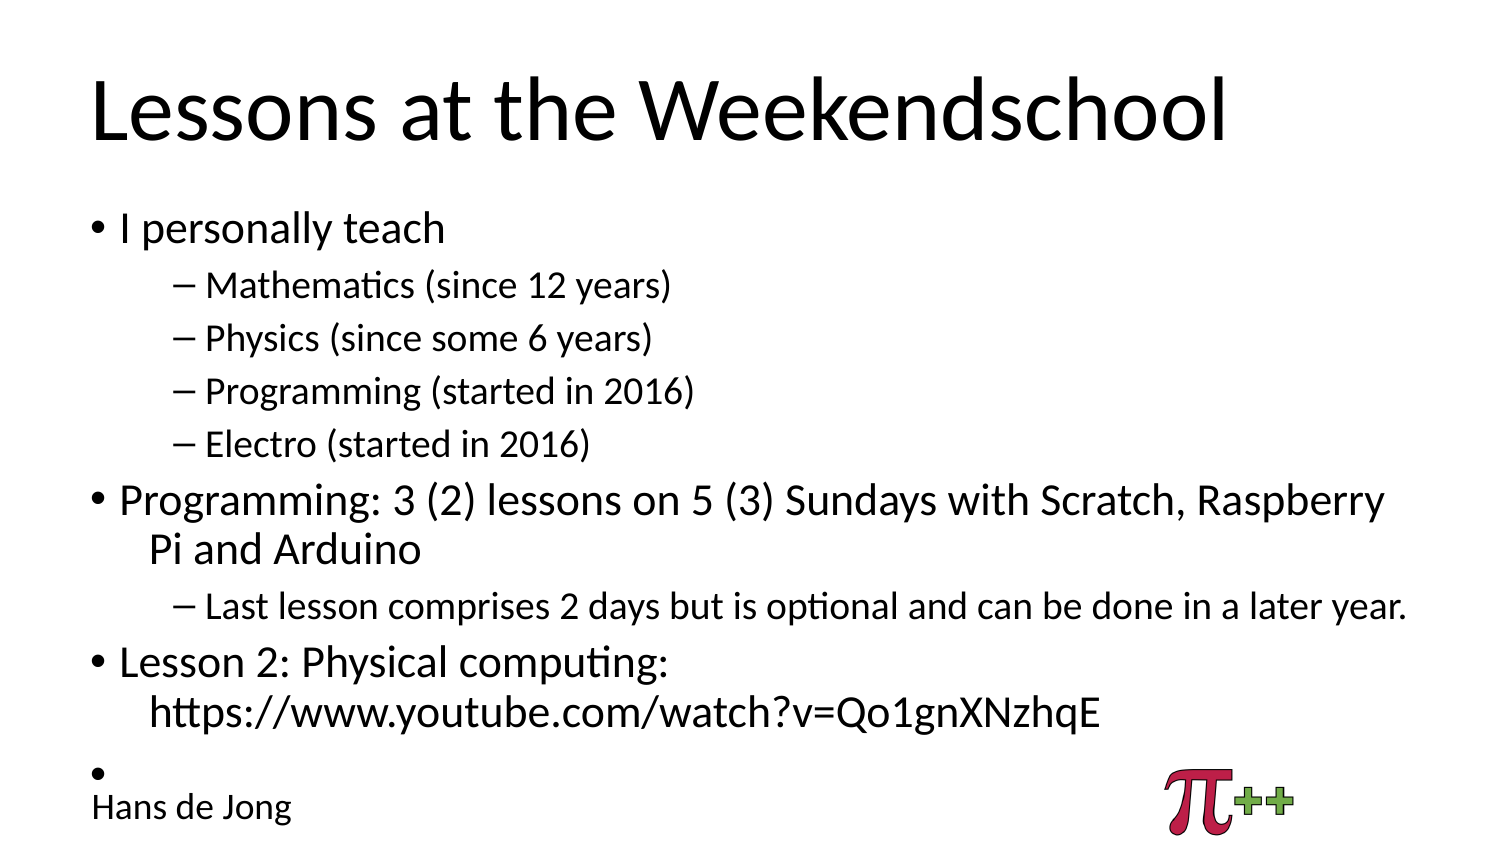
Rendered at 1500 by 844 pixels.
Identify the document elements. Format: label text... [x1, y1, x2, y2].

list I personally teach Mathematics (since 12 years) Physics (since some 6 years) Programming (started in 2016) Electro (started in 2016) Programming: 3 (2) lessons on 5 (3) Sundays with Scratch, Raspberry Pi and Arduino Last lesson comprises 2 days but is optional and can be done in a later year. Lesson 2: Physical computing: https://www.youtube.com/watch?v=Qo1gnXNzhqE [75, 196, 1426, 754]
title Lessons at the Weekendschool [75, 33, 1426, 175]
